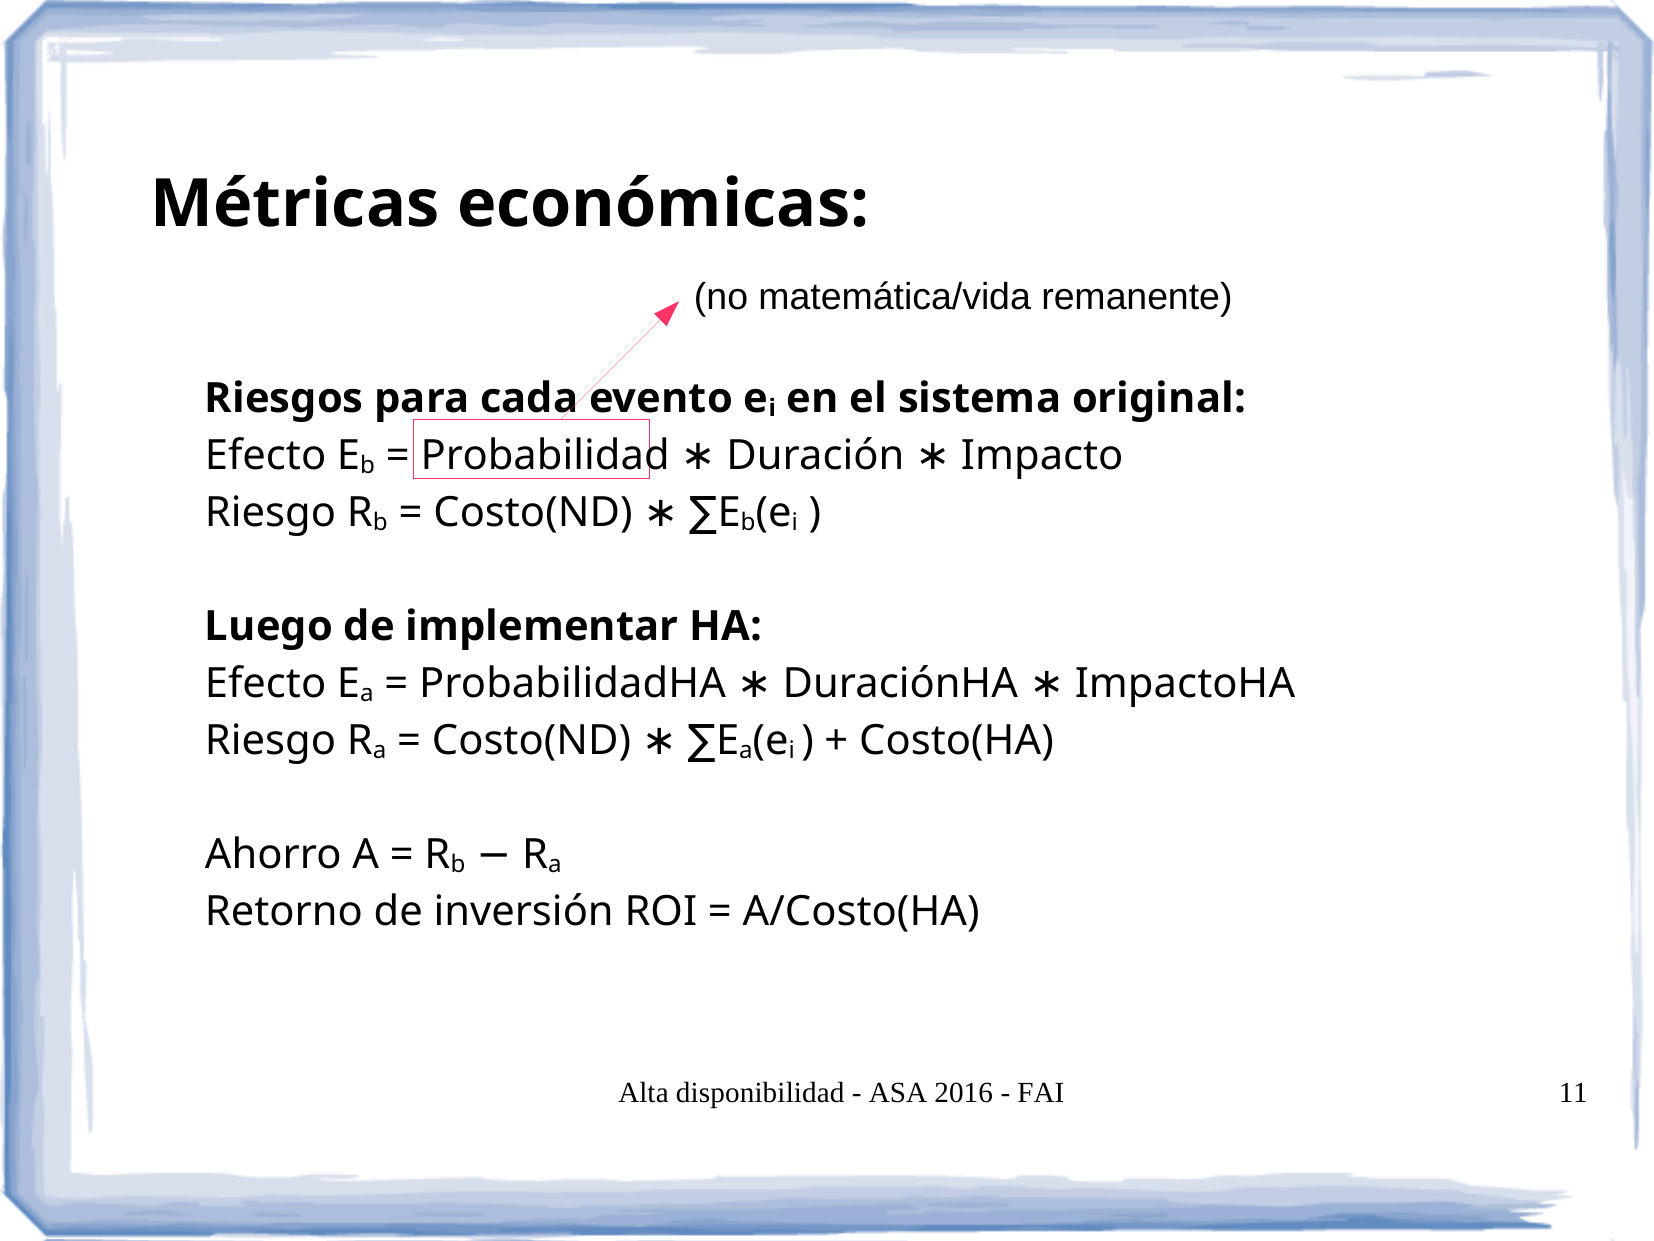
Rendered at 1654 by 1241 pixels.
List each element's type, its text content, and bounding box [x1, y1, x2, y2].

picture [0, 0, 1654, 1241]
text_box (no matemática/vida remanente) [679, 267, 1248, 325]
text_box Métricas económicas: [135, 147, 867, 250]
text_box Riesgos para cada evento ei en el sistema original: Efecto Eb = Probabilidad ∗ Duración ∗ Impacto Riesgo Rb = Costo(ND) ∗ ∑Eb(ei ) Luego de implementar HA: Efecto Ea = ProbabilidadHA ∗ DuraciónHA ∗ ImpactoHA Riesgo Ra = Costo(ND) ∗ ∑Ea(ei ) + Costo(HA) Ahorro A = Rb − Ra Retorno de inversión ROI = A/Costo(HA) [190, 360, 1464, 991]
